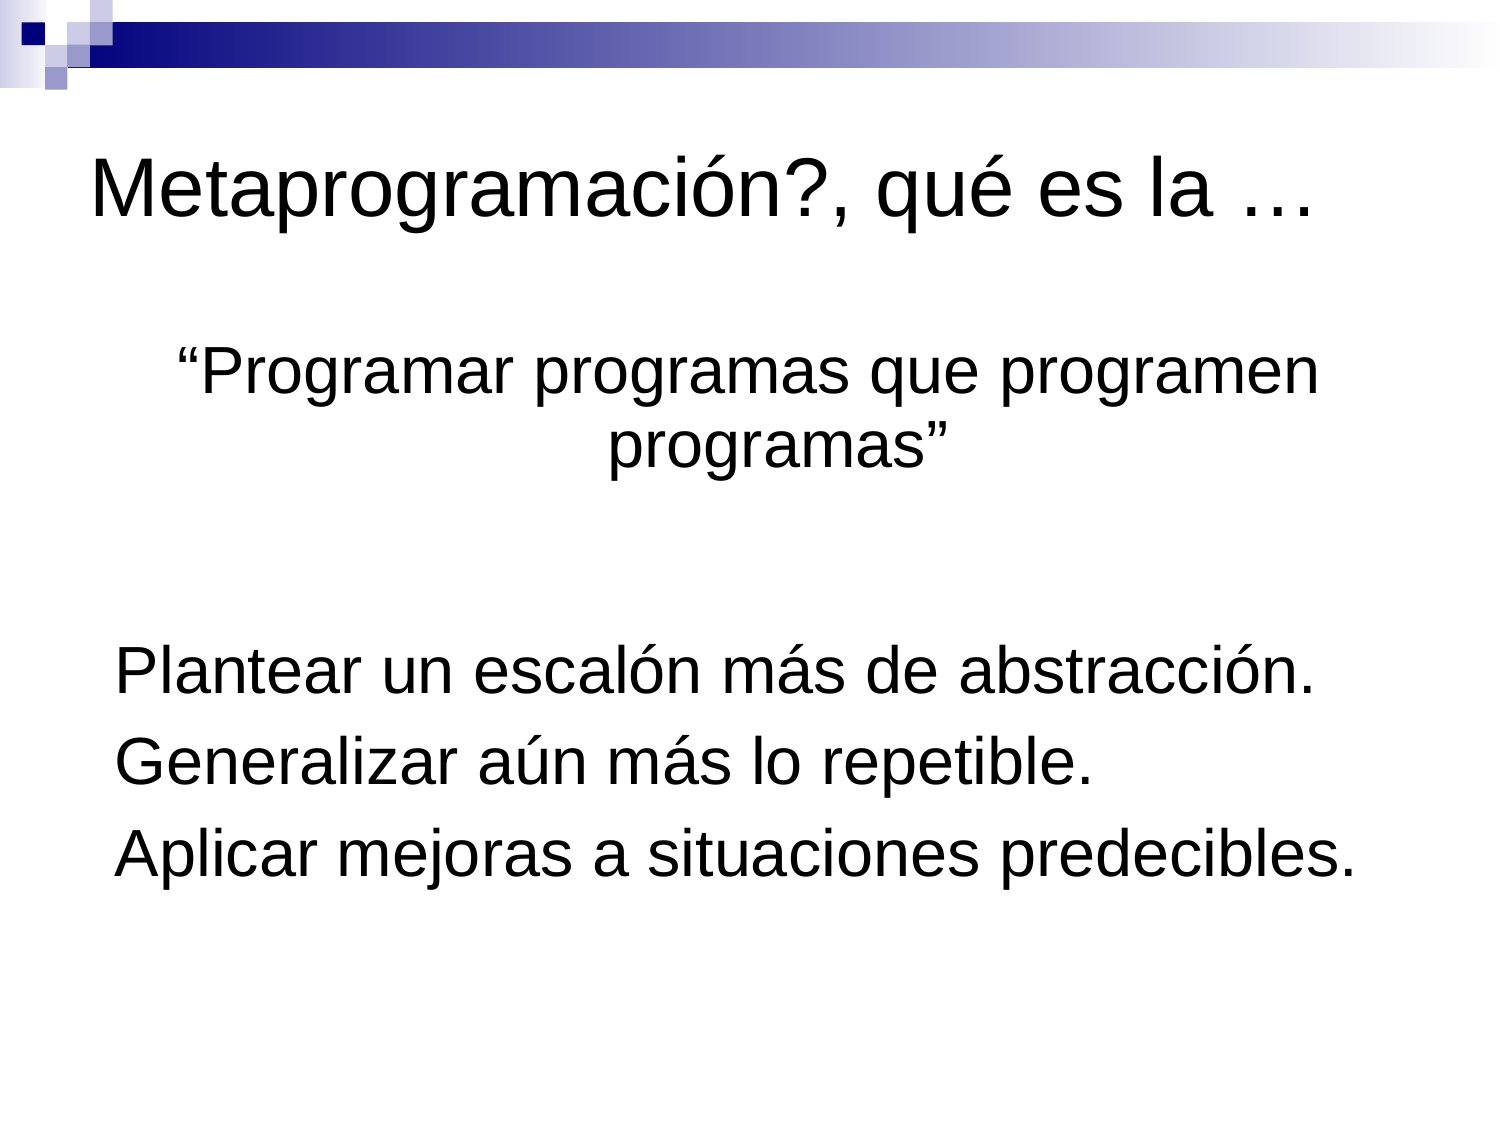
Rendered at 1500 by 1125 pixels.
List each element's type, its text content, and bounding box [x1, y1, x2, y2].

text_box Plantear un escalón más de abstracción. Generalizar aún más lo repetible. Aplicar mejoras a situaciones predecibles. [99, 624, 1450, 863]
list “Programar programas que programen programas” [75, 324, 1426, 563]
title Metaprogramación?, qué es la … [75, 75, 1426, 301]
